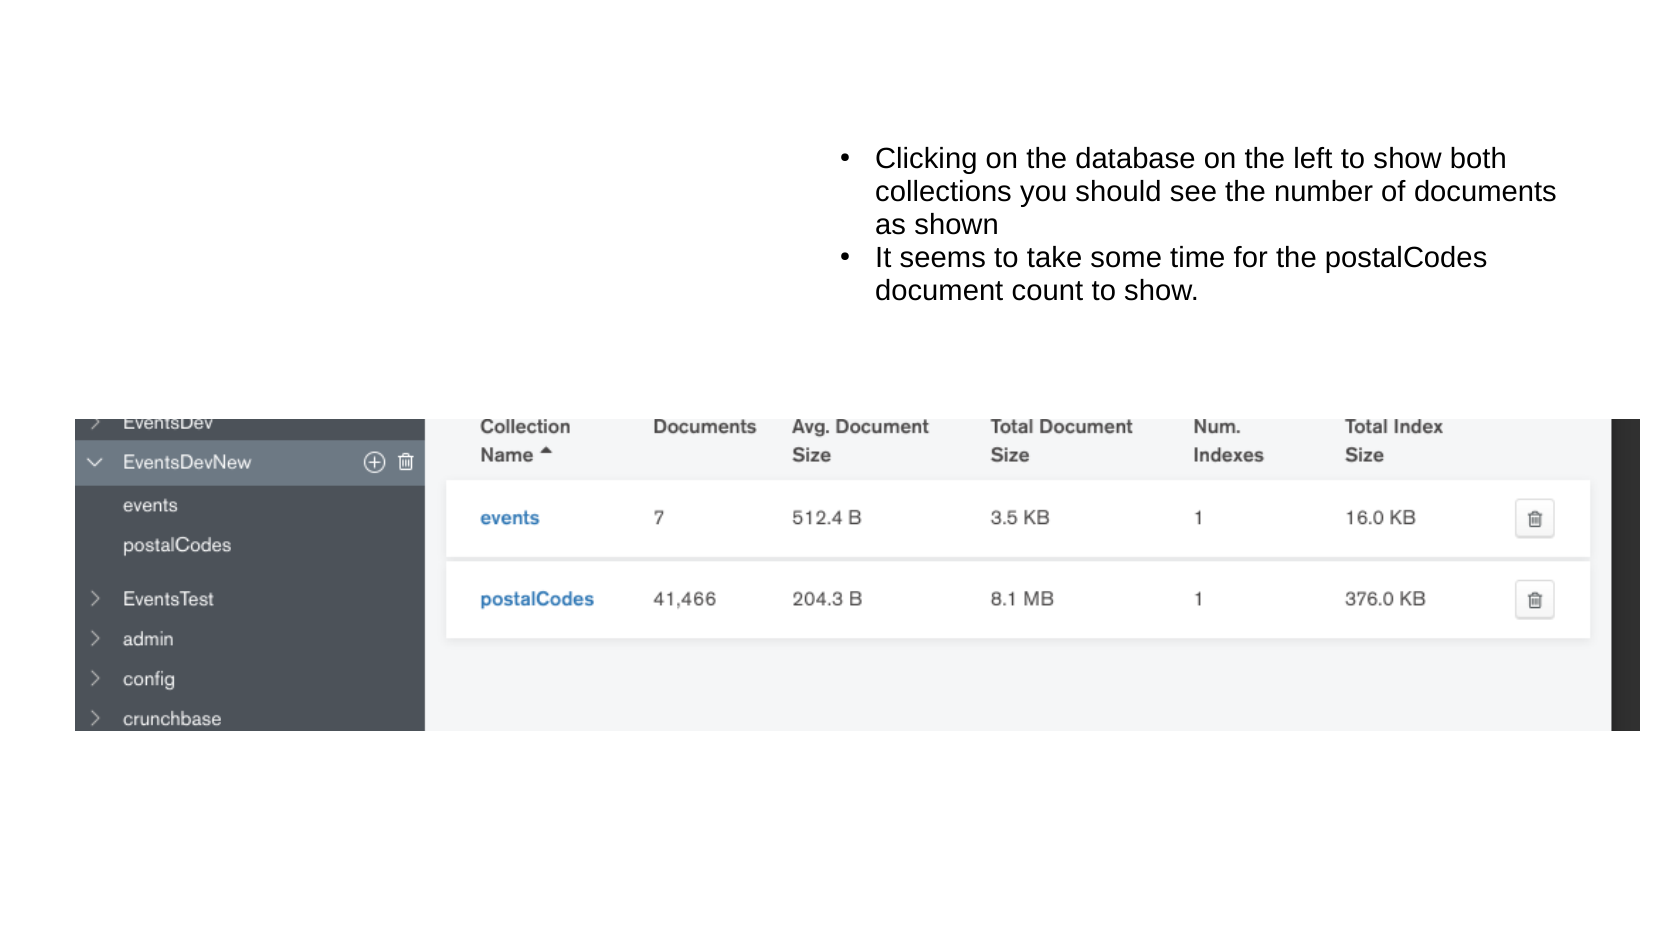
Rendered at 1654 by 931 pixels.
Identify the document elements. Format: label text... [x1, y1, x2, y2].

text_box Clicking on the database on the left to show both collections you should see the number of documents as shown It seems to take some time for the postalCodes document count to show. [825, 135, 1606, 316]
picture [75, 419, 1640, 731]
